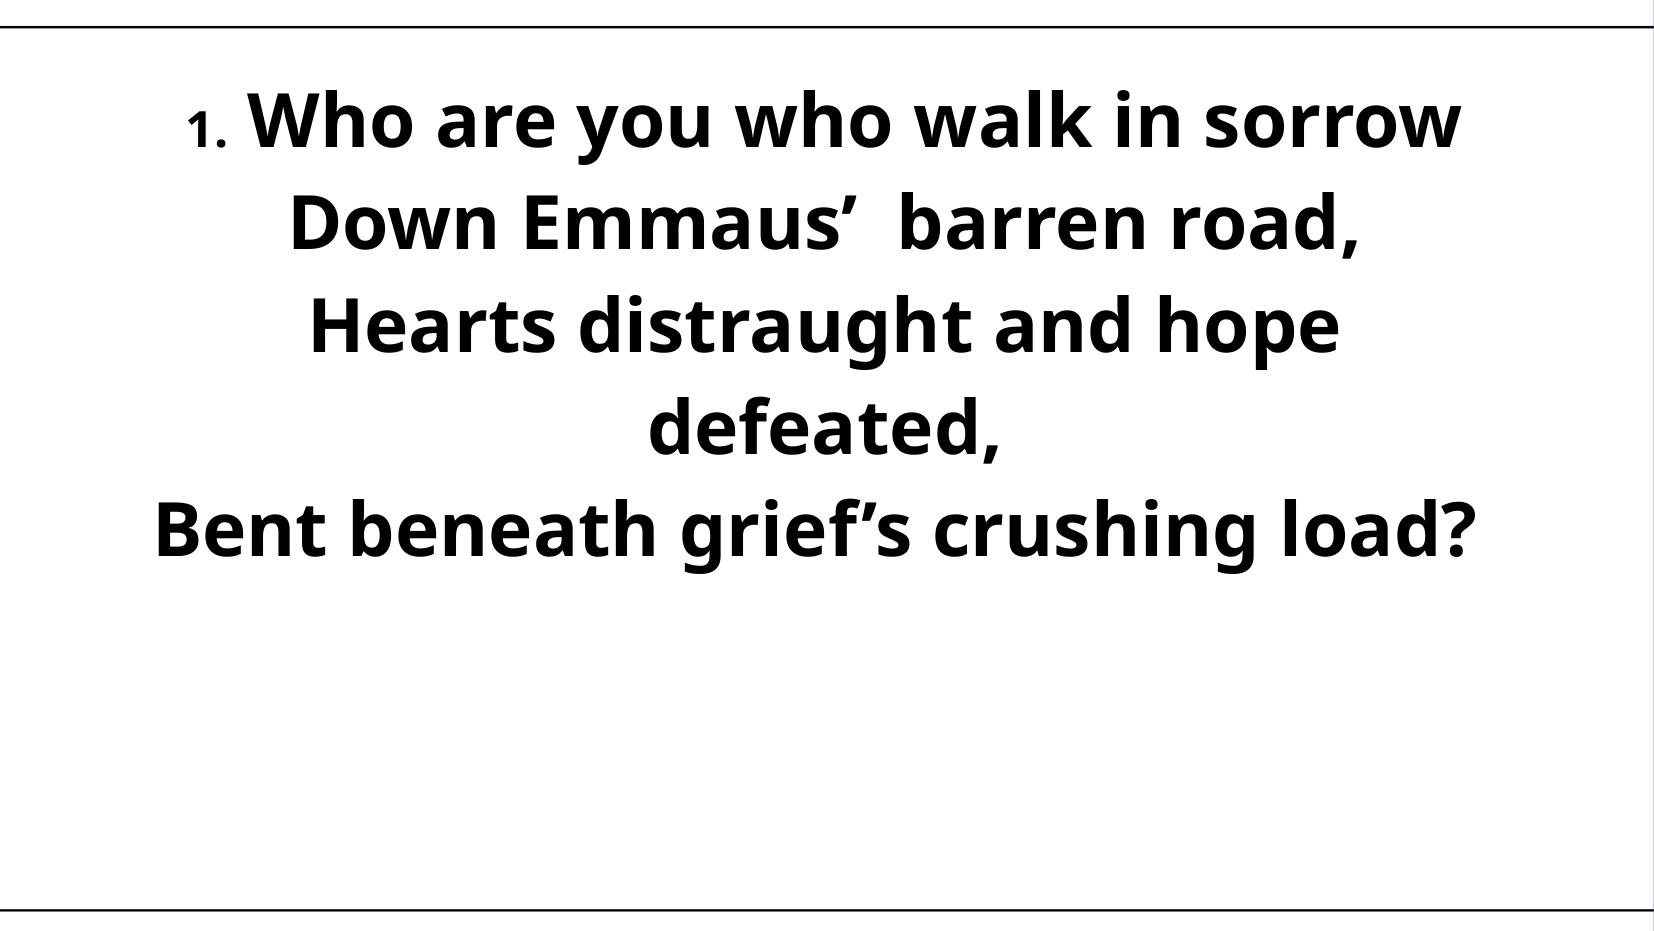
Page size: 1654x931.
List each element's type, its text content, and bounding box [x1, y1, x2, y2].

text_box 1. Who are you who walk in sorrow Down Emmaus’ barren road, Hearts distraught and hope defeated, Bent beneath grief’s crushing load? [105, 60, 1546, 475]
picture [0, 0, 1654, 931]
